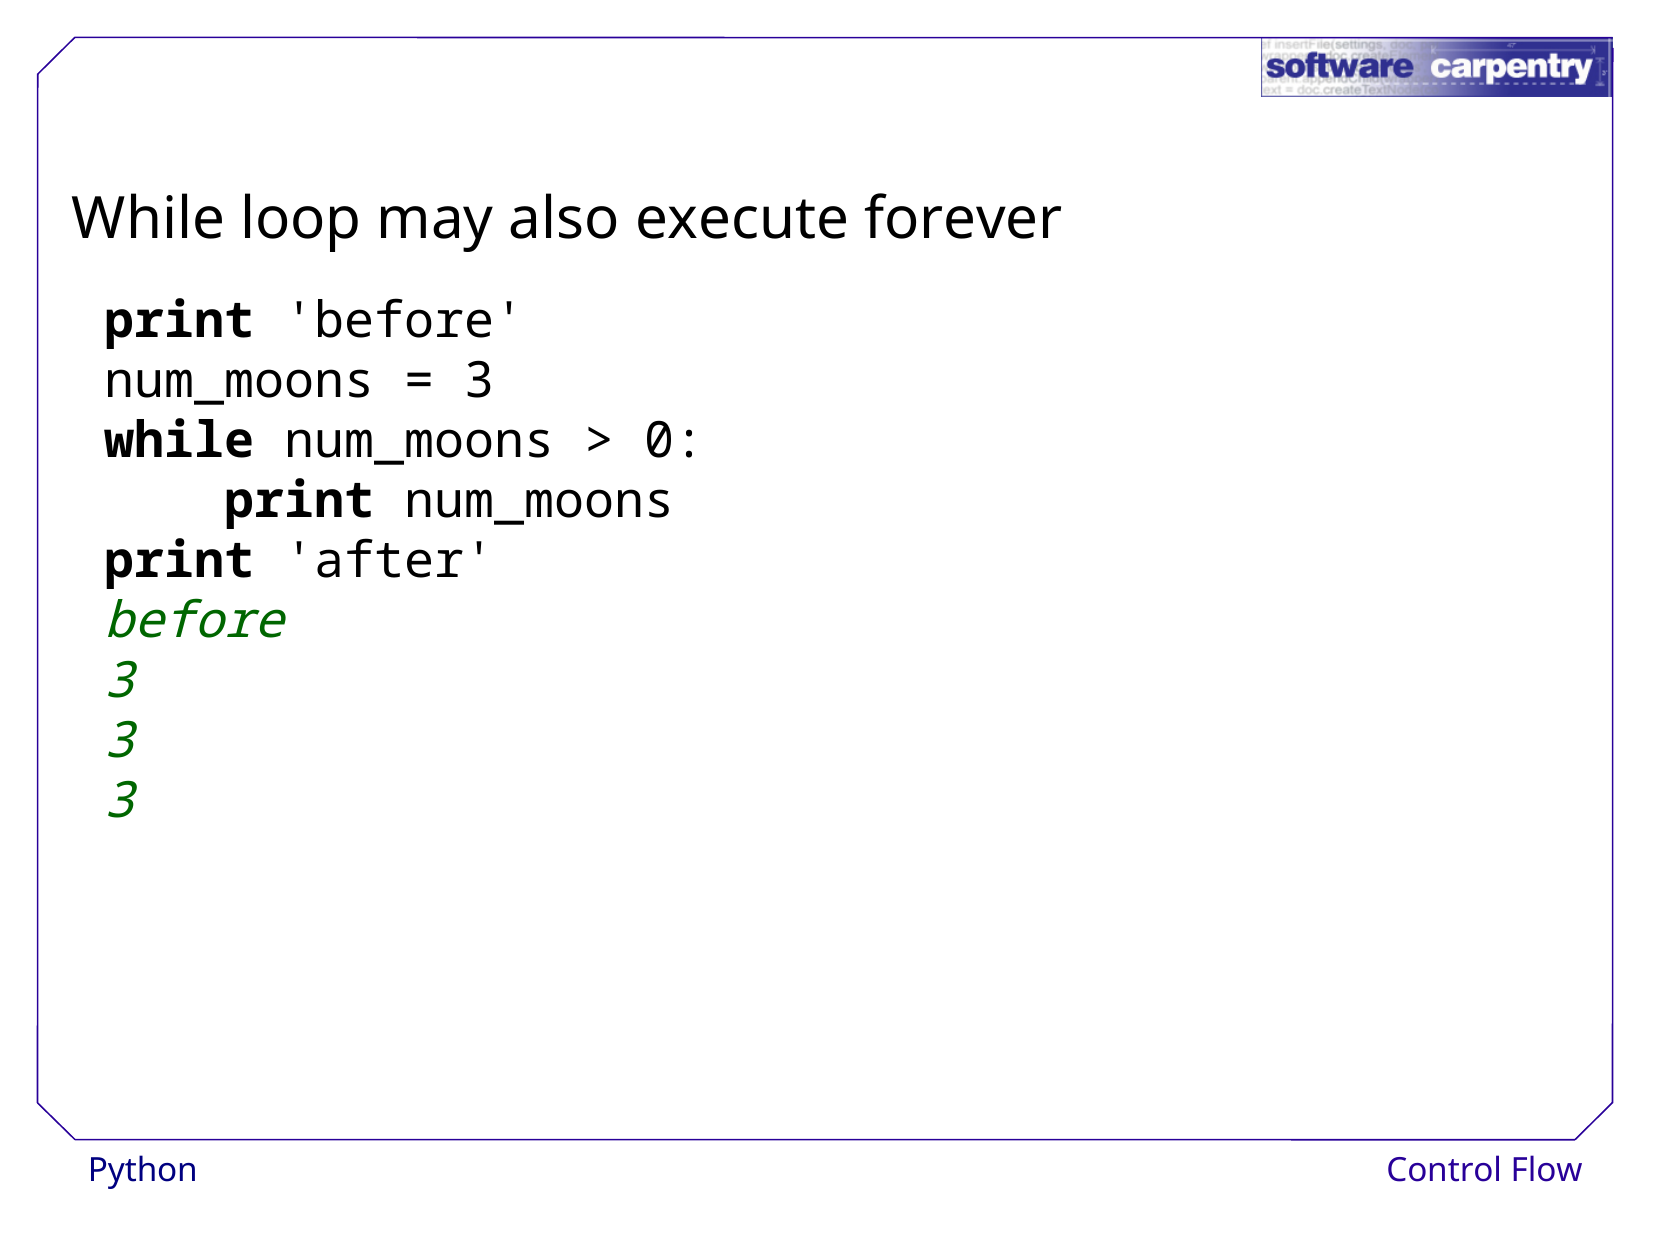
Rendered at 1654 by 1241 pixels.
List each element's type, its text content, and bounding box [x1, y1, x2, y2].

text_box While loop may also execute forever [57, 138, 1228, 259]
picture [1261, 39, 1613, 97]
text_box print 'before' num_moons = 3 while num_moons > 0: print num_moons print 'after' before 3 3 3 [89, 279, 1512, 914]
